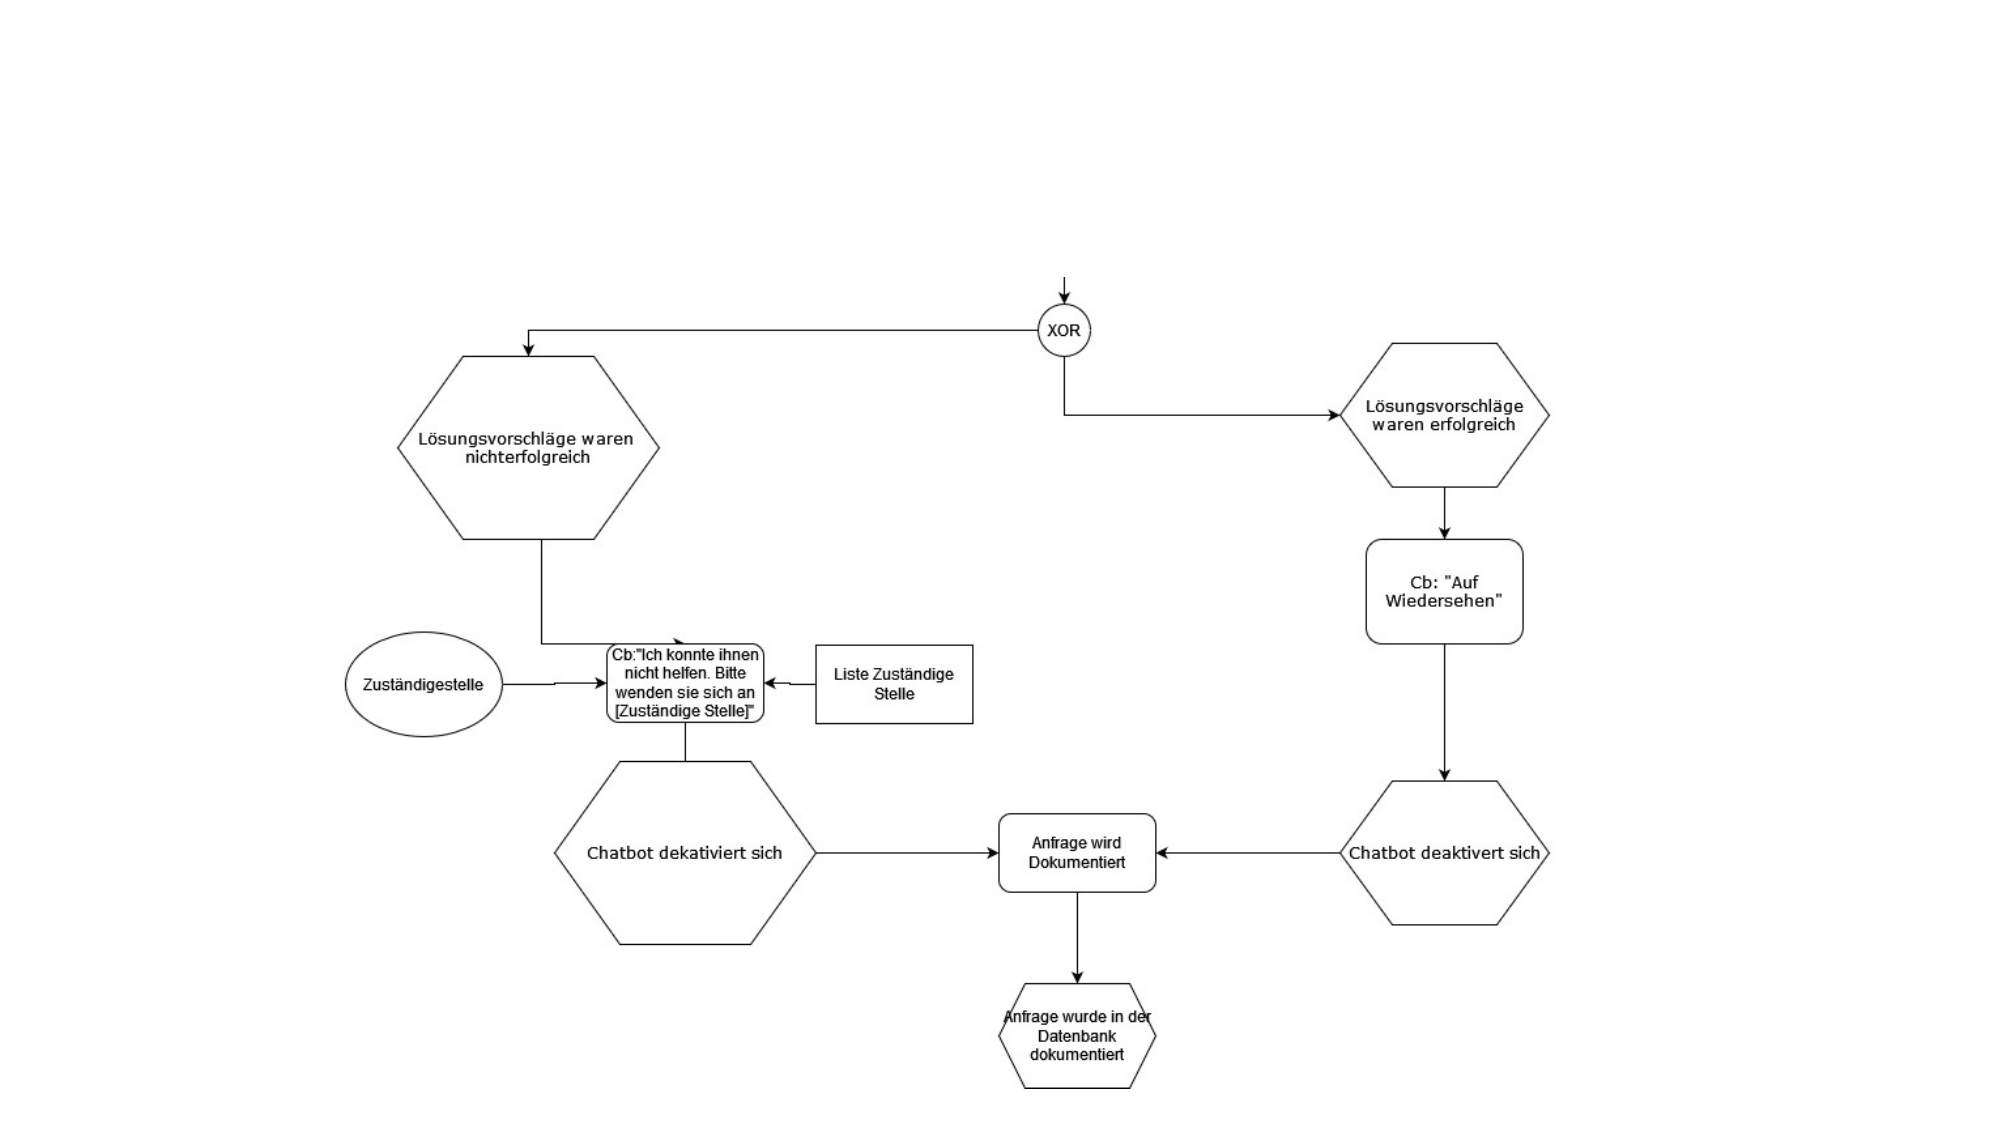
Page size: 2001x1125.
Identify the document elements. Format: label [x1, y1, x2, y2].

picture [332, 277, 1797, 1089]
